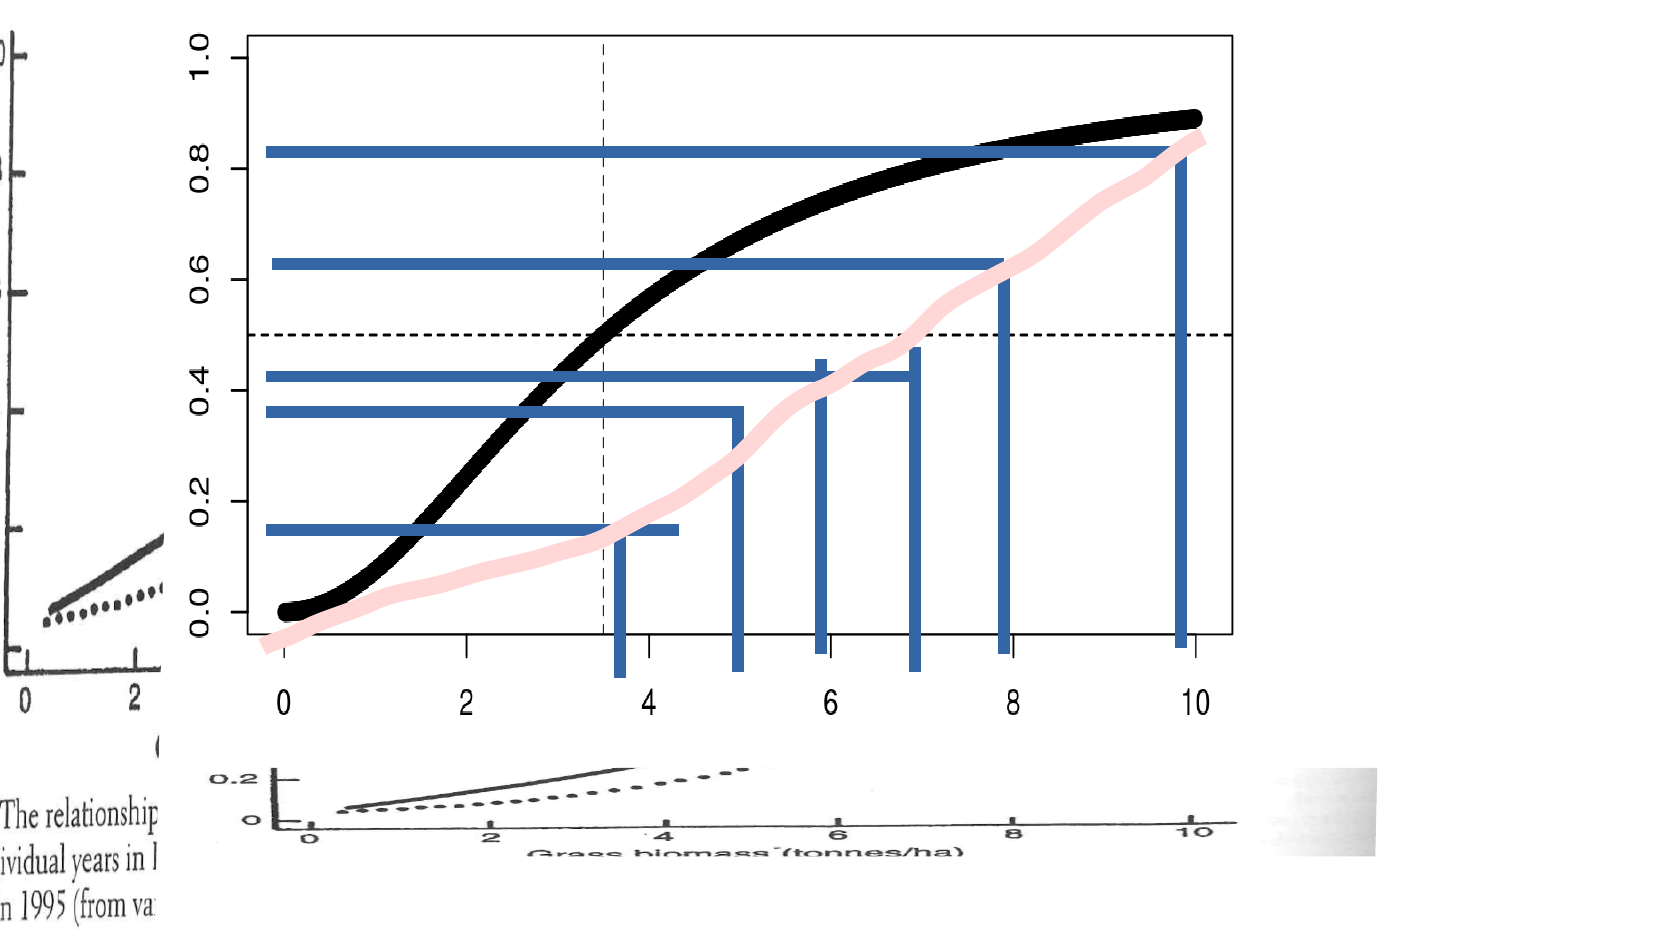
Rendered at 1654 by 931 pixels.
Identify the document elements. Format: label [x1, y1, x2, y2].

picture [0, 0, 1378, 931]
